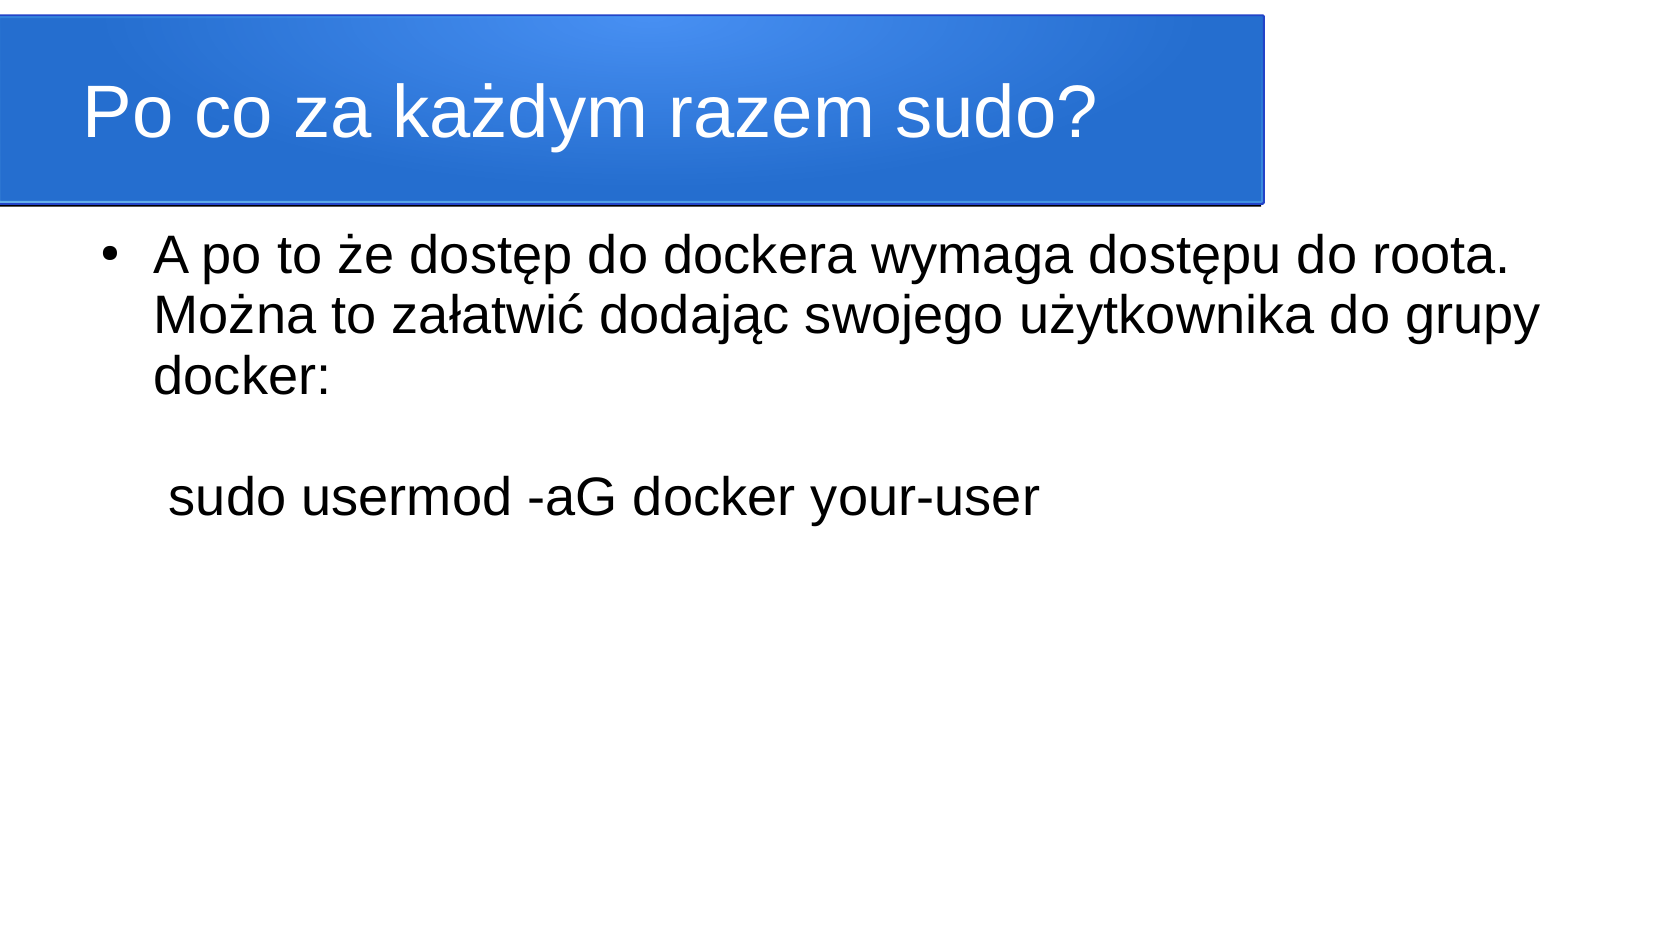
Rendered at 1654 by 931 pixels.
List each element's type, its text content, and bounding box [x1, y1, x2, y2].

list A po to że dostęp do dockera wymaga dostępu do roota. Można to załatwić dodając swojego użytkownika do grupy docker: sudo usermod -aG docker your-user [82, 224, 1571, 764]
title Po co za każdym razem sudo? [82, 35, 1235, 189]
